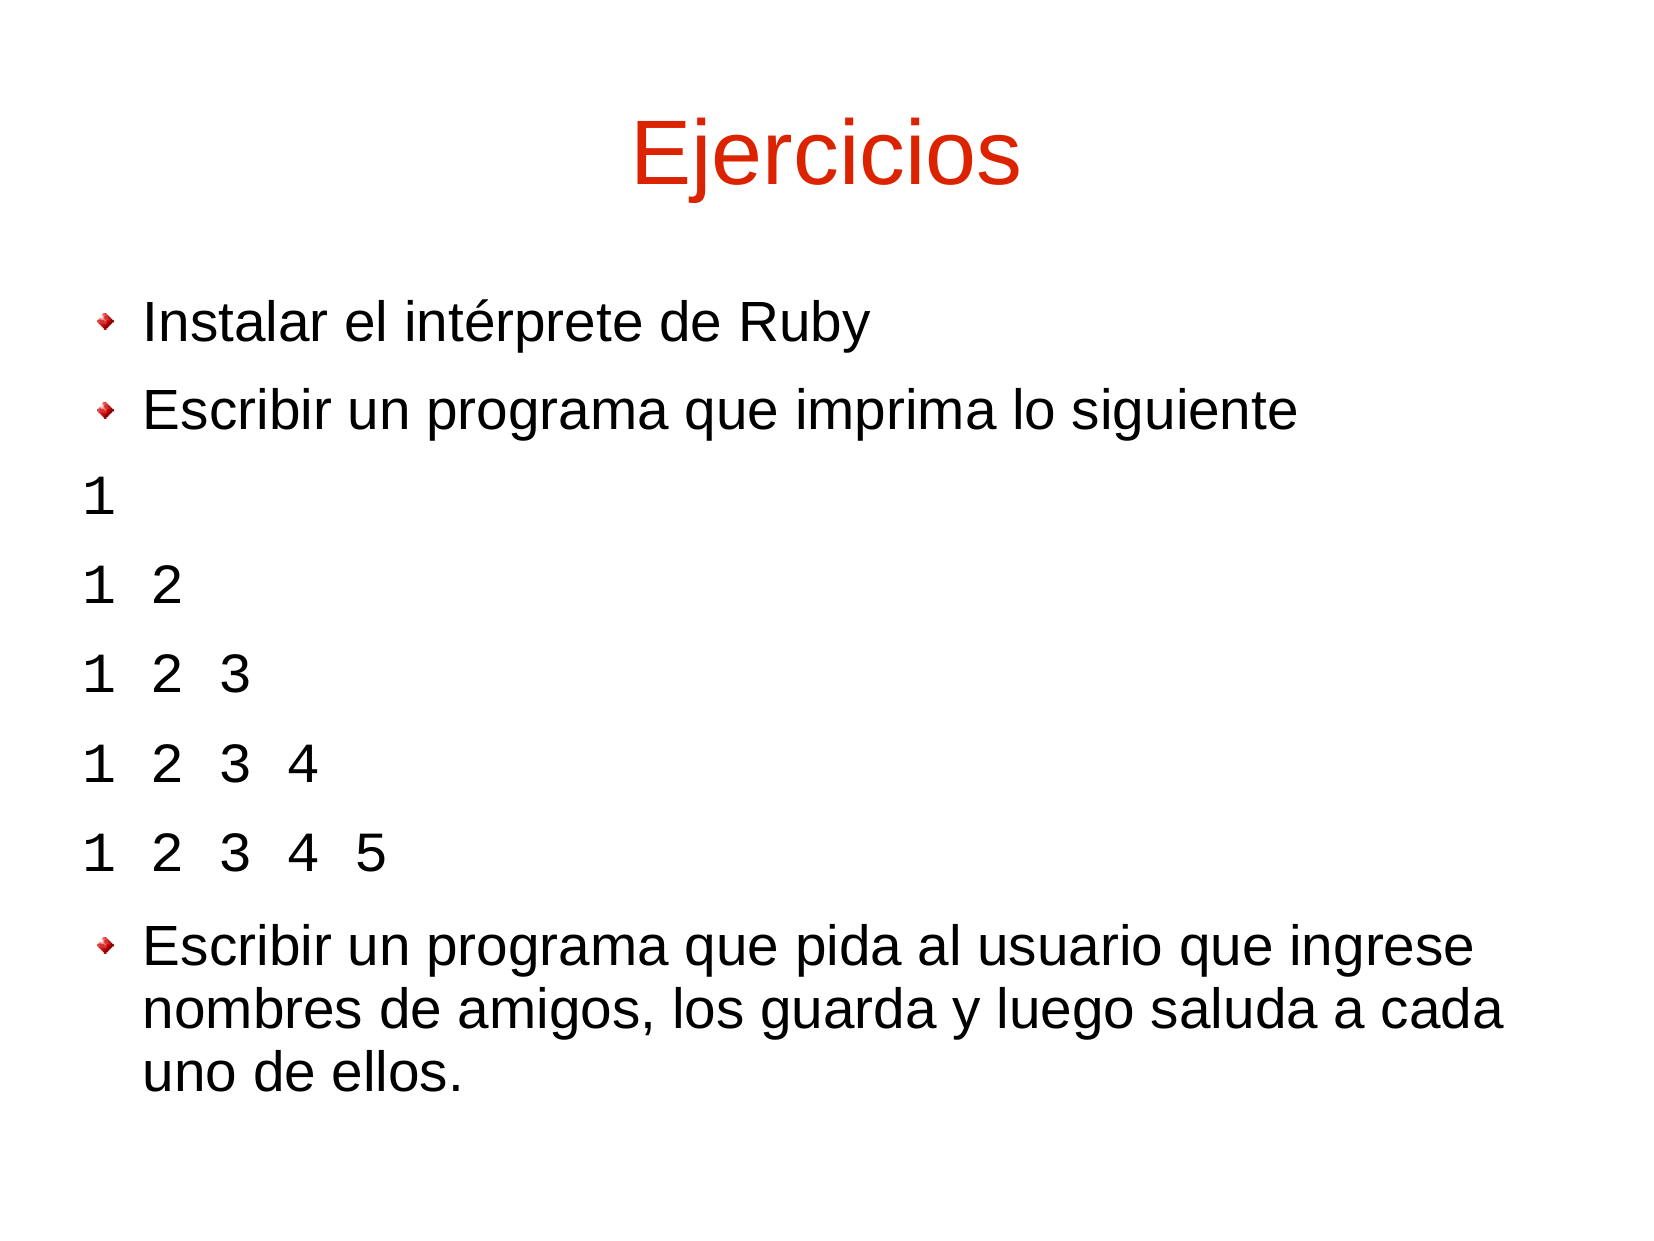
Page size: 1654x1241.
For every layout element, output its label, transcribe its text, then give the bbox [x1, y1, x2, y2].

list Instalar el intérprete de Ruby Escribir un programa que imprima lo siguiente 1 1 2 1 2 3 1 2 3 4 1 2 3 4 5 Escribir un programa que pida al usuario que ingrese nombres de amigos, los guarda y luego saluda a cada uno de ellos. [82, 290, 1571, 1109]
title Ejercicios [82, 49, 1571, 257]
